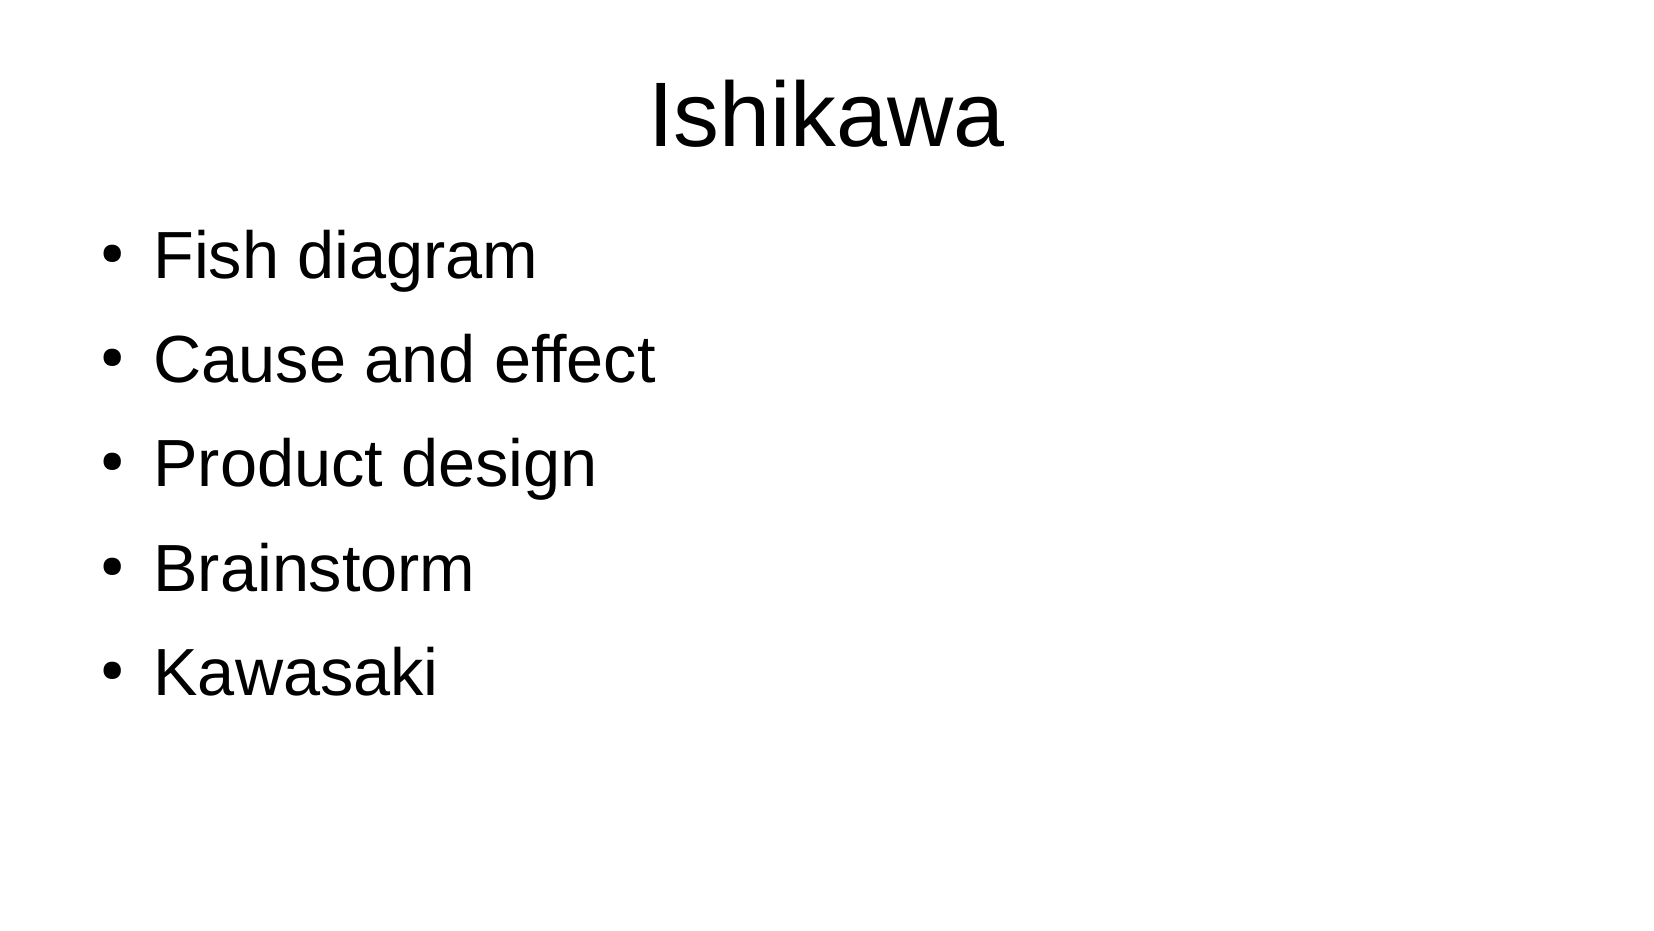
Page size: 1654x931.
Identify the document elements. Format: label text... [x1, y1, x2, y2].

list Fish diagram Cause and effect Product design Brainstorm Kawasaki [82, 217, 1571, 758]
title Ishikawa [82, 37, 1571, 193]
